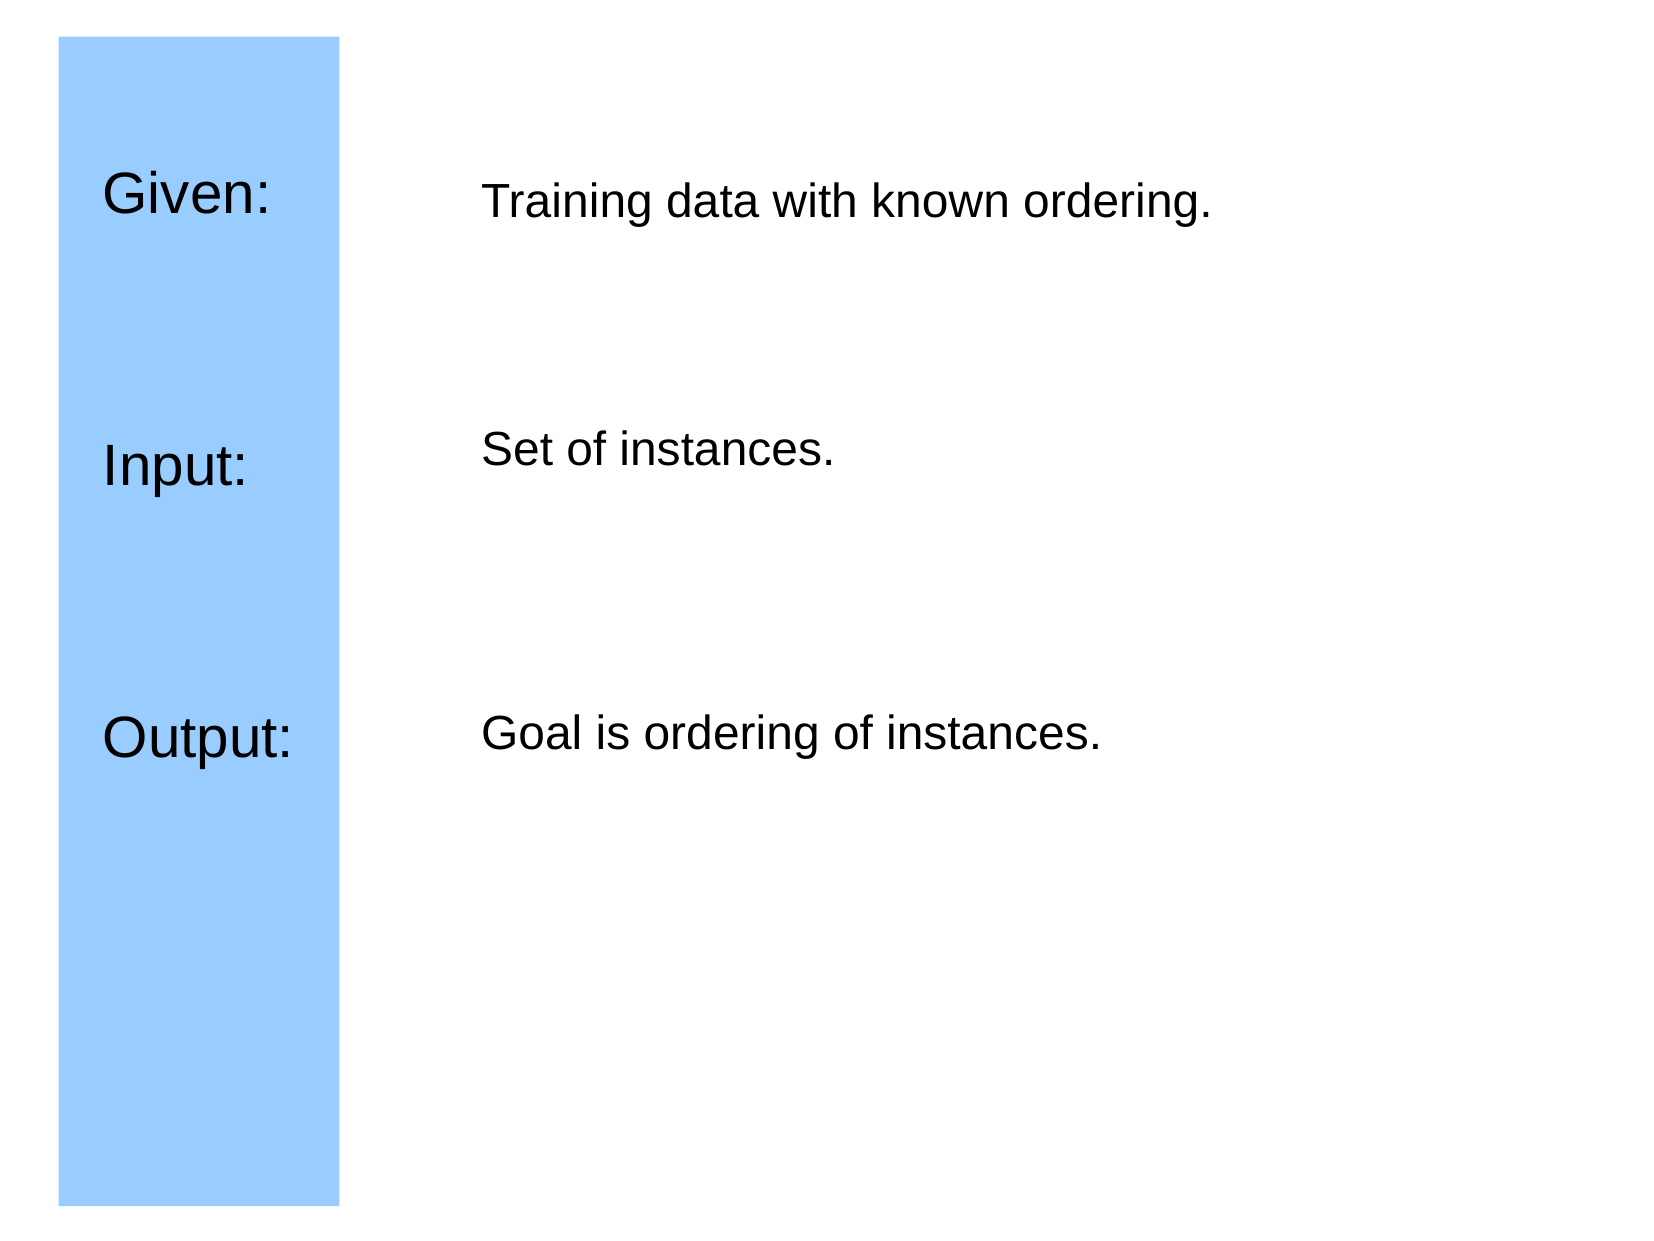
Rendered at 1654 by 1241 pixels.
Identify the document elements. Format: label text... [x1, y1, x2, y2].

text_box Input: [88, 425, 281, 506]
text_box Given: [87, 153, 303, 234]
text_box Training data with known ordering. [466, 166, 1230, 236]
text_box Goal is ordering of instances. [466, 698, 1119, 767]
text_box [58, 36, 340, 1207]
text_box Set of instances. [466, 414, 851, 484]
text_box Output: [88, 697, 326, 777]
